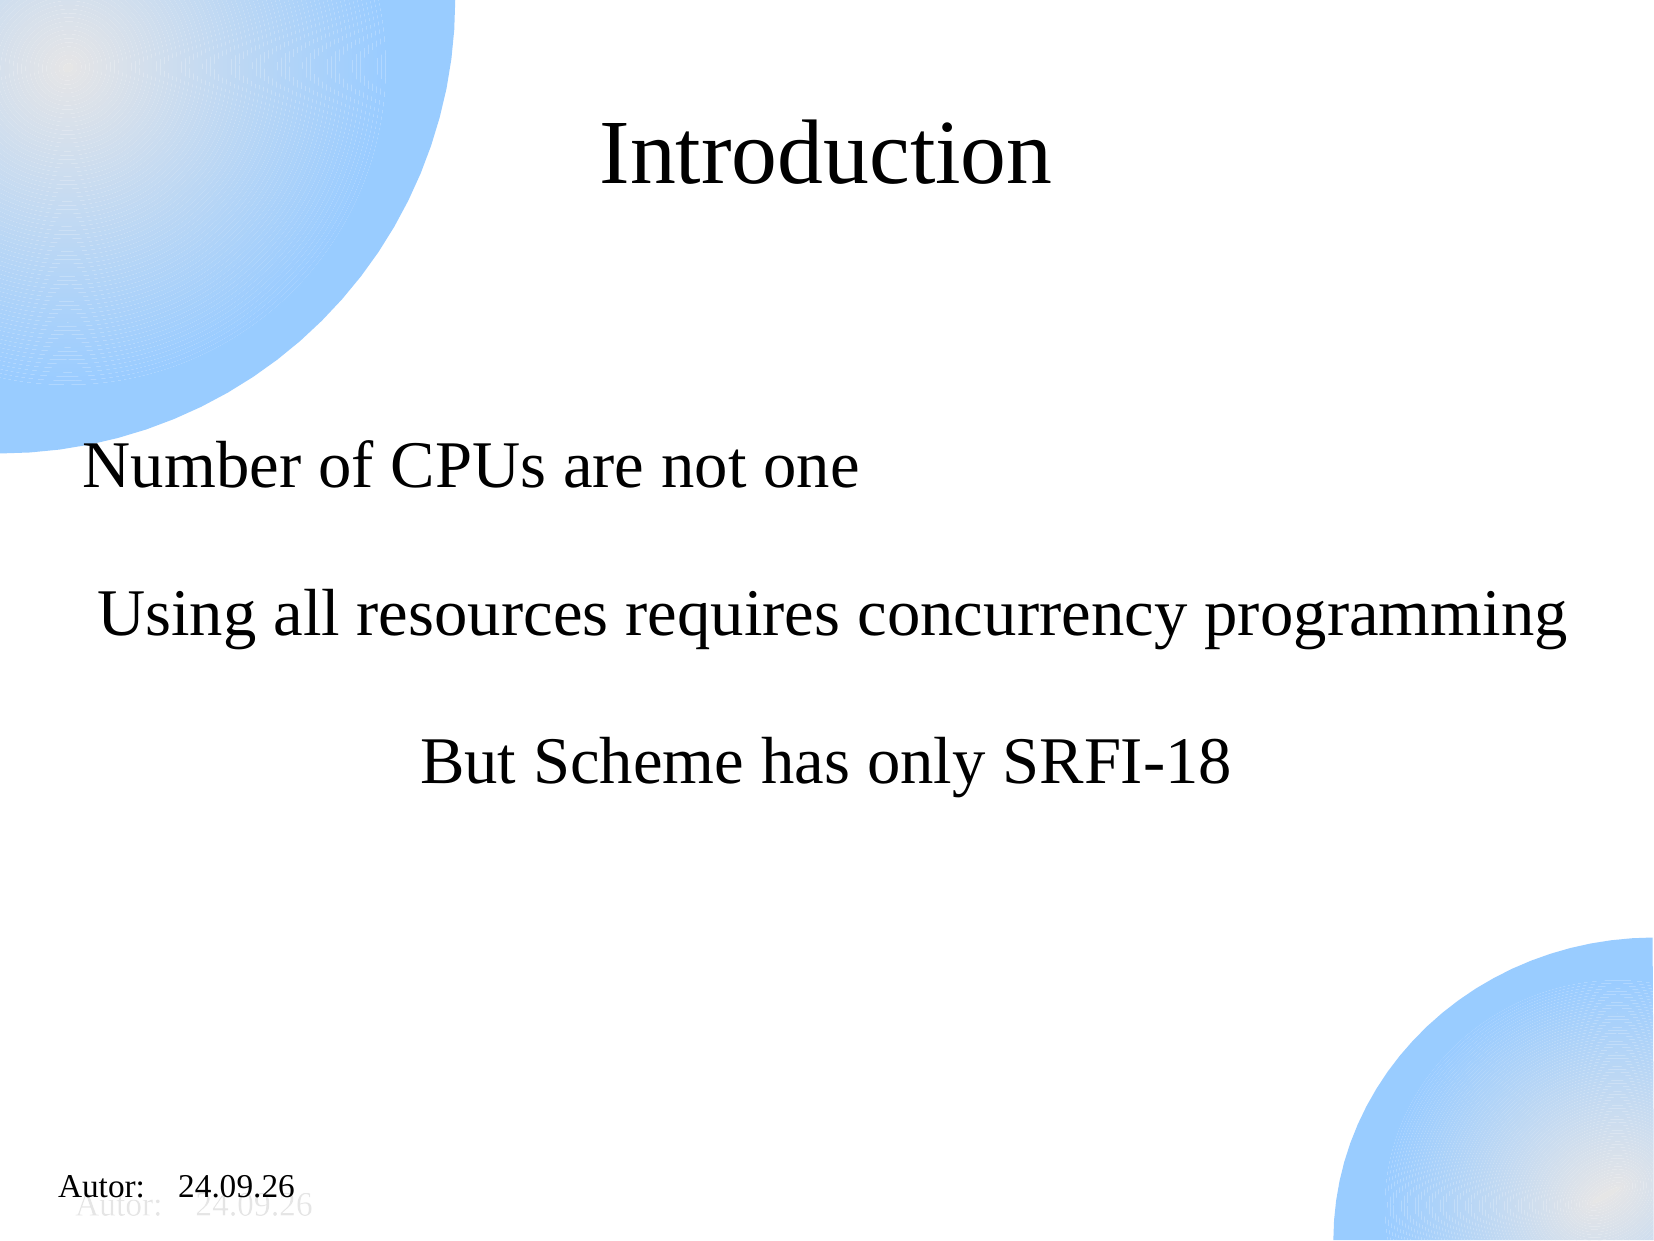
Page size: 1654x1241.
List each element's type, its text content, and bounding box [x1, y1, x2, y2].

title Introduction [82, 49, 1571, 257]
subtitle Number of CPUs are not one Using all resources requires concurrency programming But Scheme has only SRFI-18 [82, 290, 1571, 1010]
